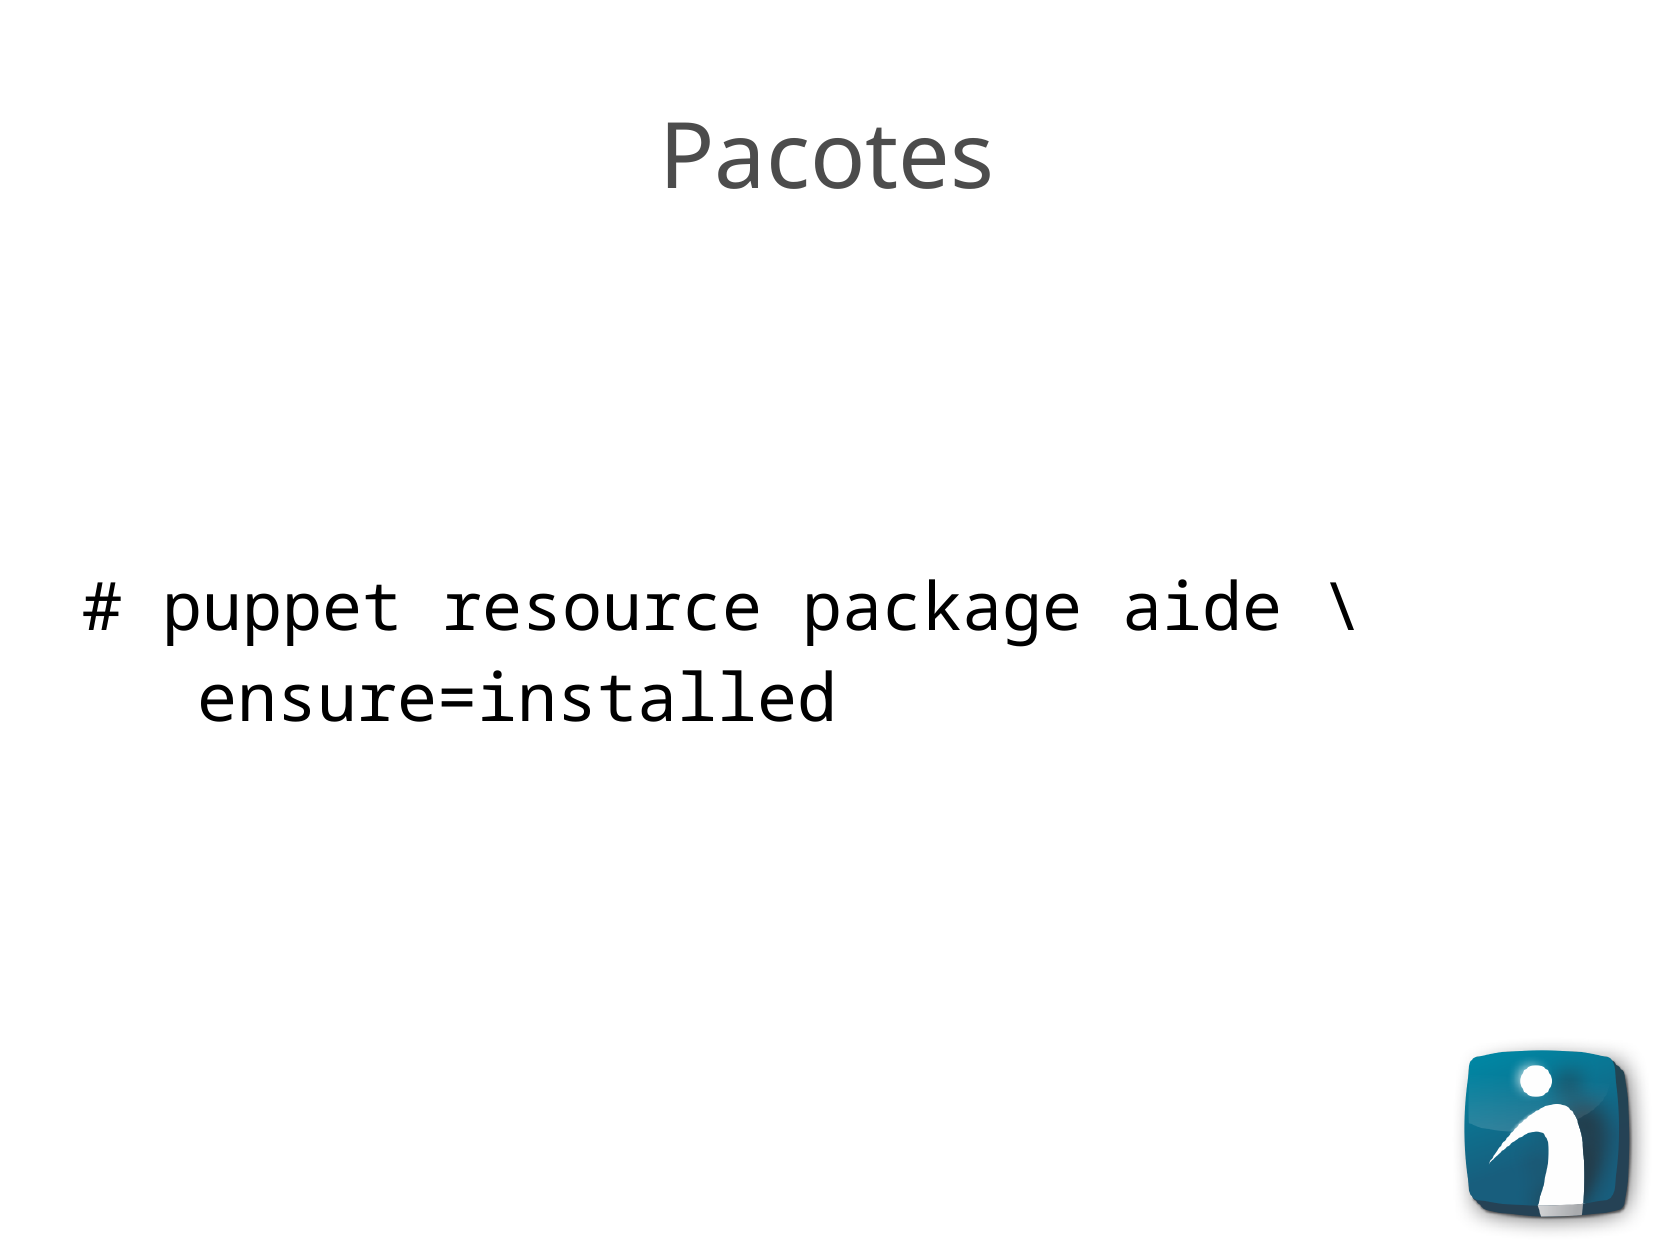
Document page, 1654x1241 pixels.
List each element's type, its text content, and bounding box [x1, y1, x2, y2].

picture [1447, 1035, 1654, 1241]
subtitle # puppet resource package aide \ ensure=installed [82, 290, 1571, 1010]
title Pacotes [82, 49, 1571, 257]
